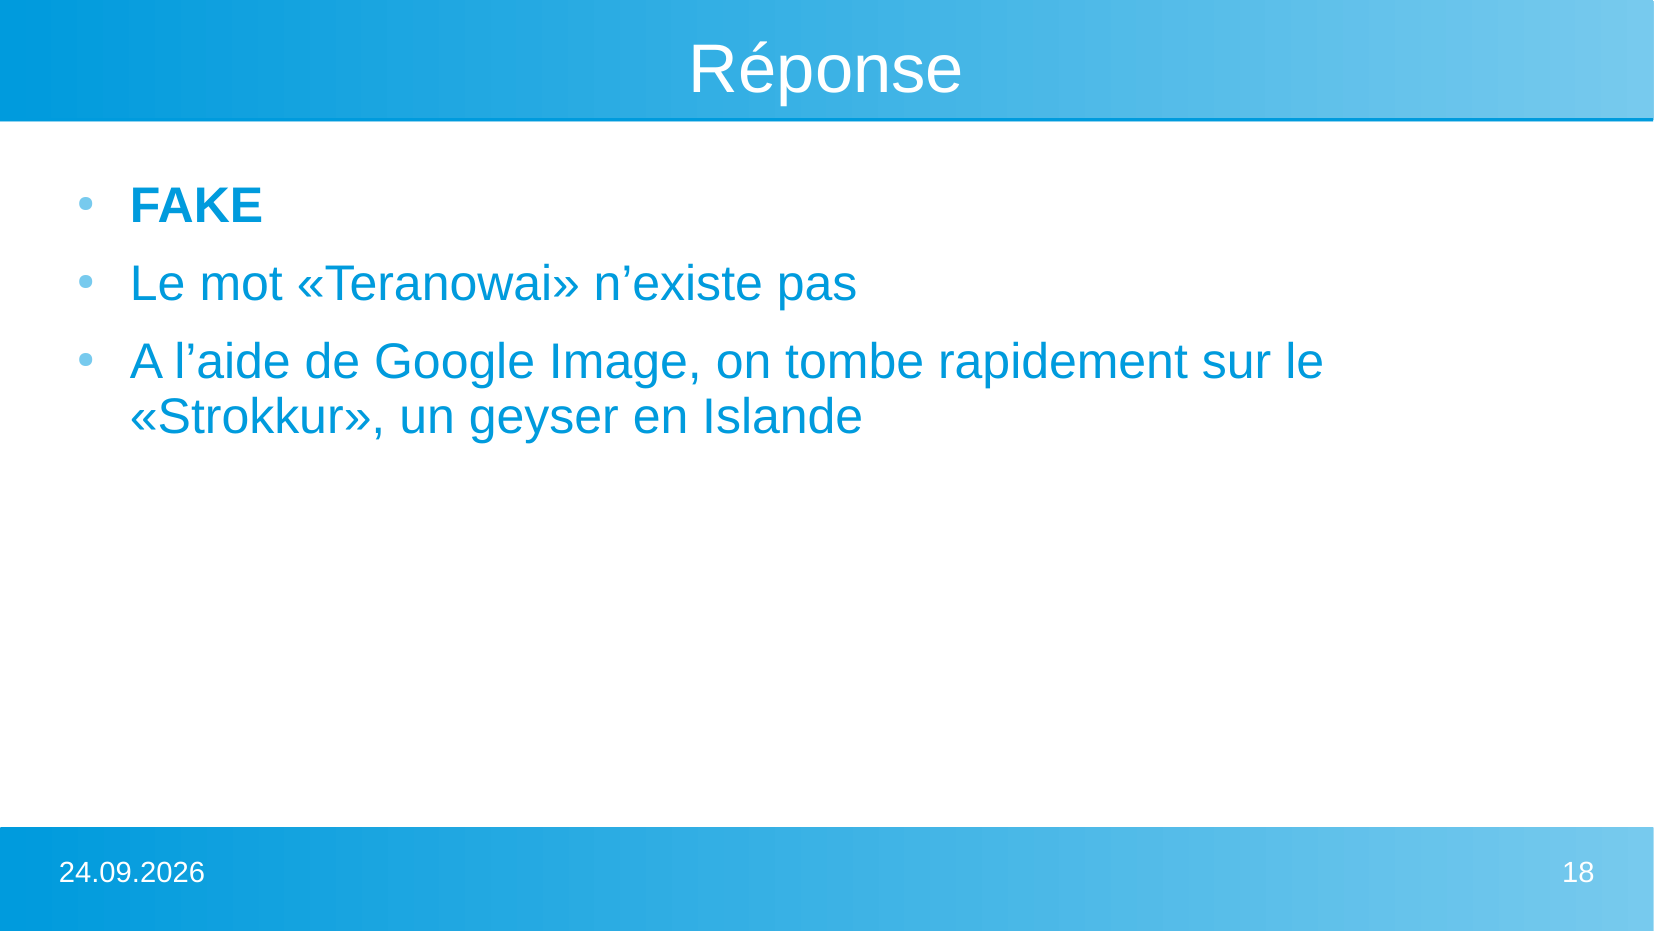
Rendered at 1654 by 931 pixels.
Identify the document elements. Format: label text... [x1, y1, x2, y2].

list FAKE Le mot «Teranowai» n’existe pas A l’aide de Google Image, on tombe rapidement sur le «Strokkur», un geyser en Islande [59, 177, 1595, 768]
title Réponse [59, 29, 1595, 108]
